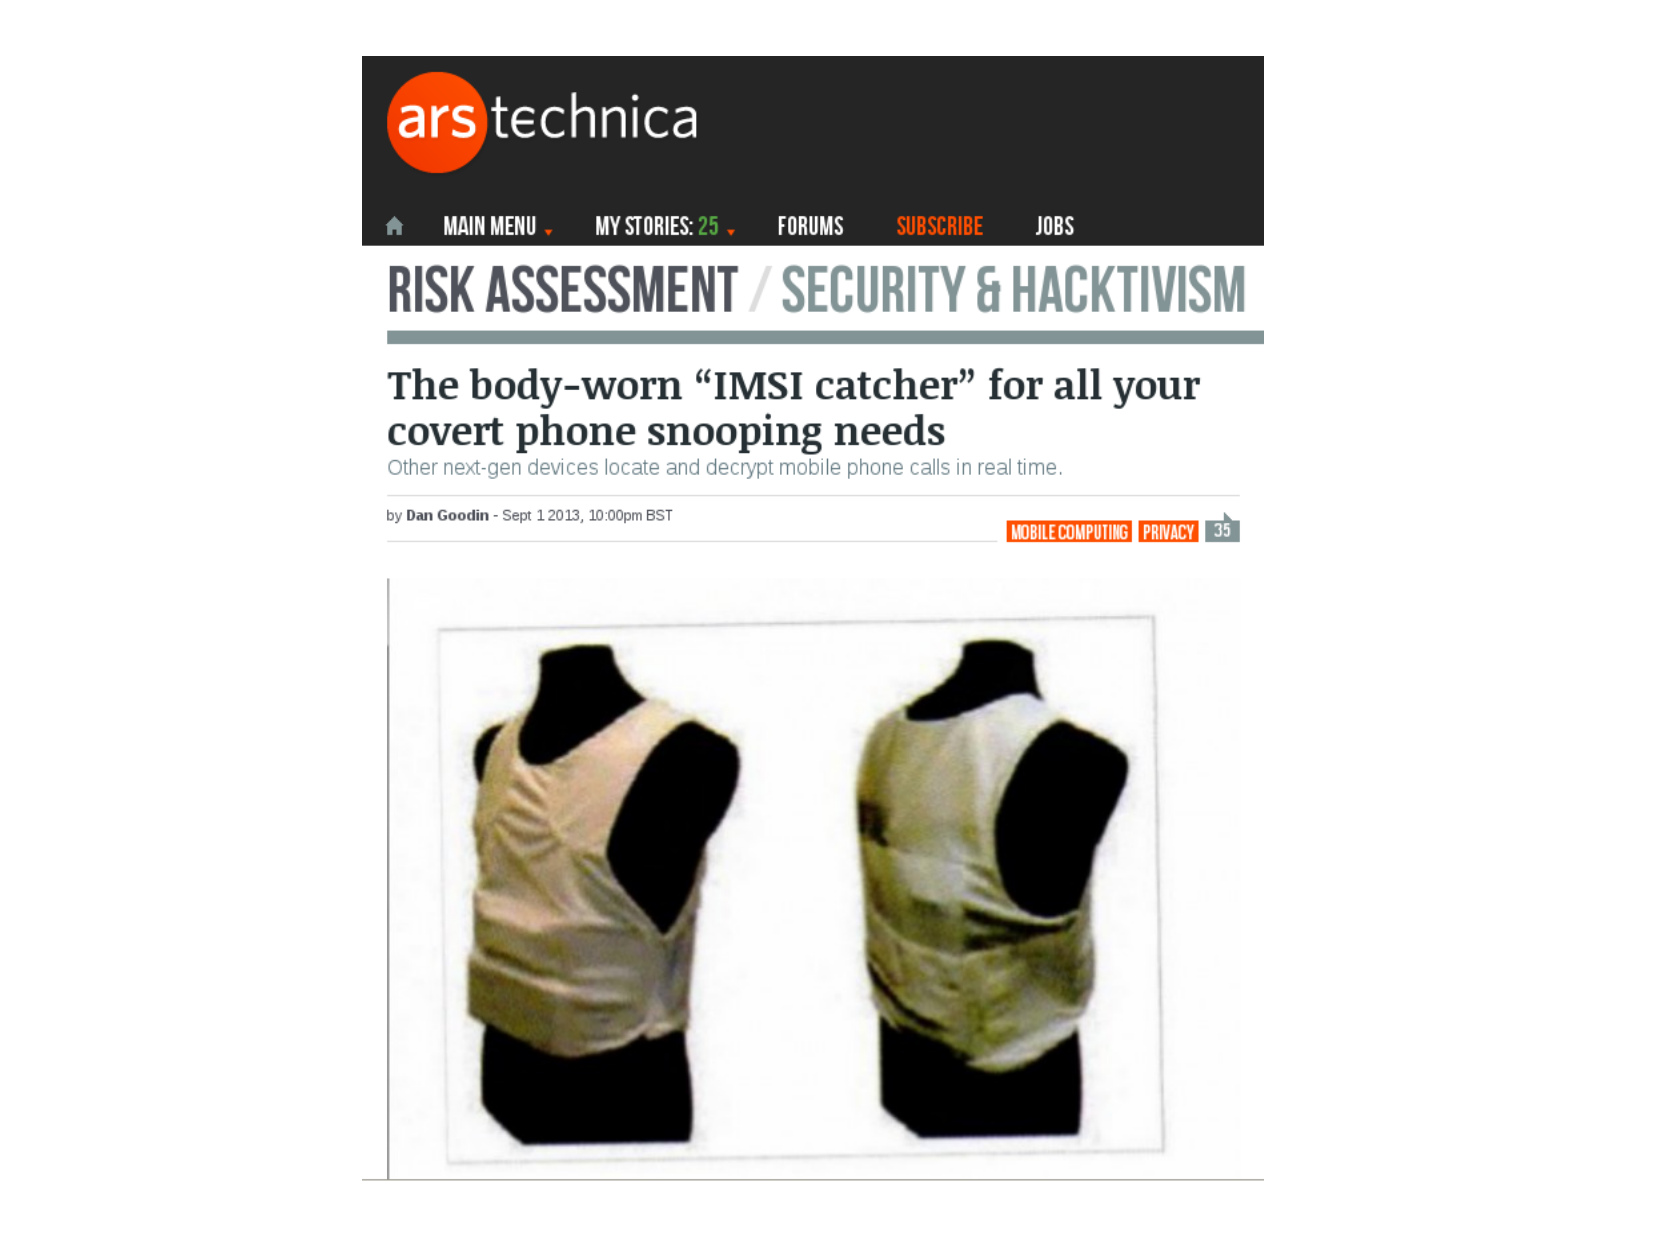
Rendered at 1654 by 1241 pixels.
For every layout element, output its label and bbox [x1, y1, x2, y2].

picture [362, 56, 1264, 1182]
